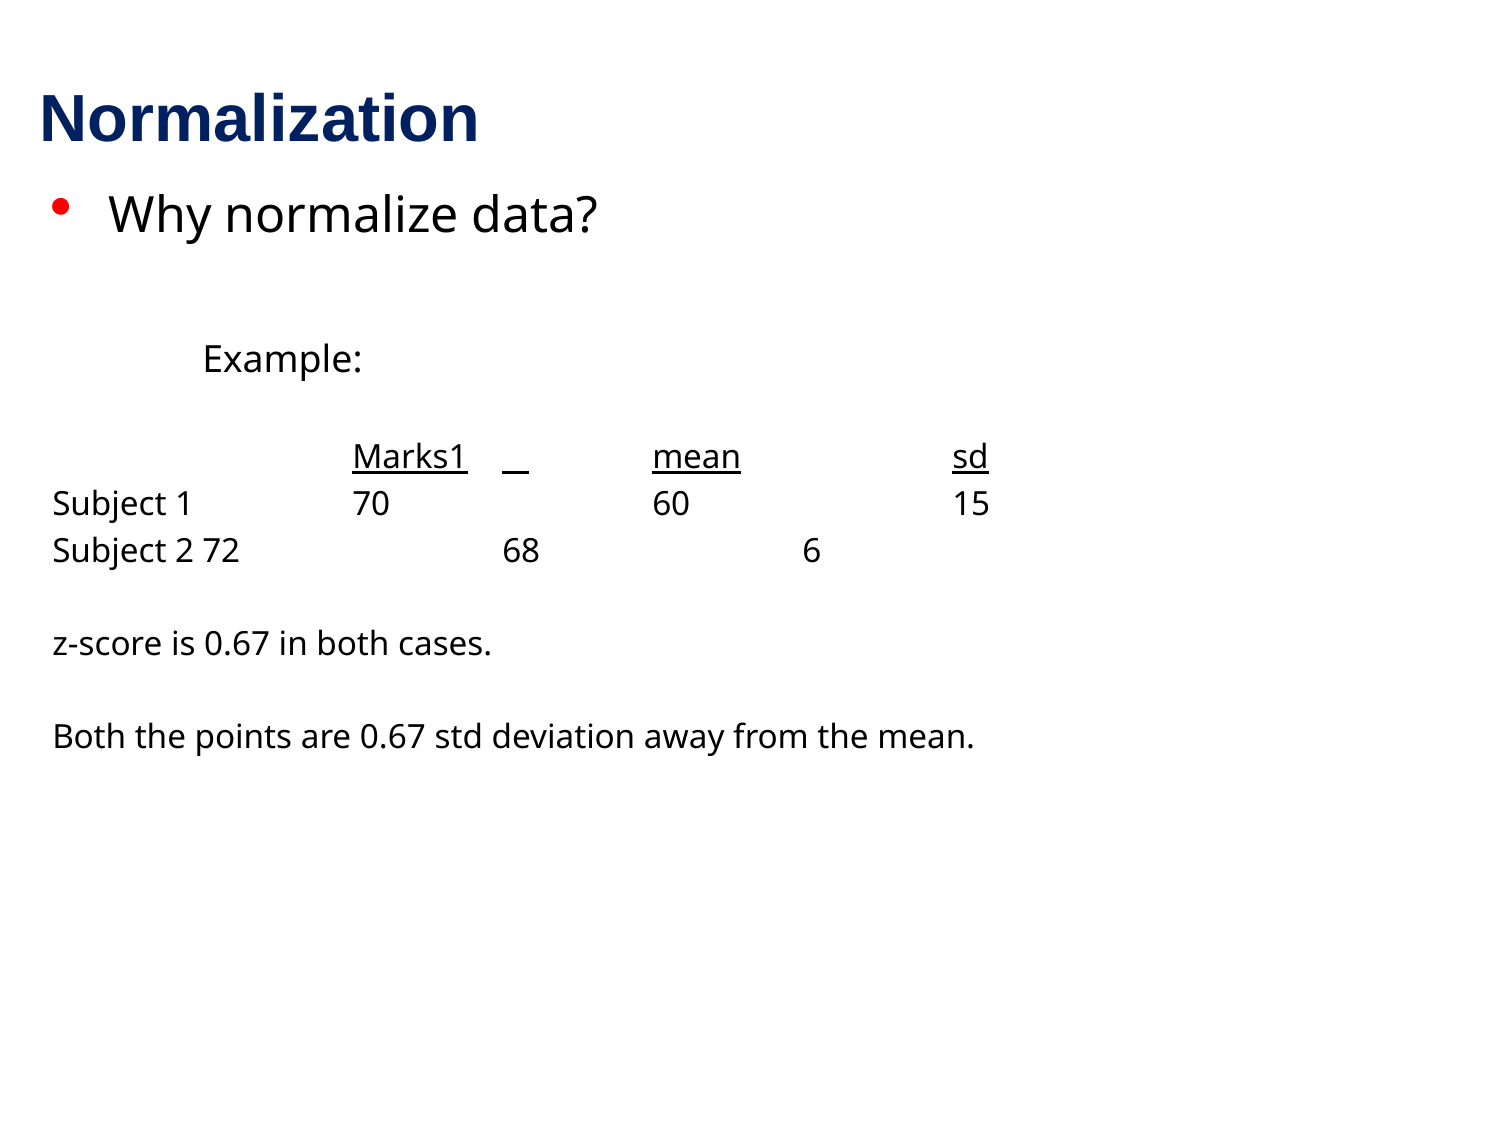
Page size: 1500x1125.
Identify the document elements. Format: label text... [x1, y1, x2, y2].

title Normalization [24, 24, 1096, 162]
list Why normalize data? Example: Marks1 mean sd Subject 1 70 60 15 Subject 2 72 68 6 z-score is 0.67 in both cases. Both the points are 0.67 std deviation away from the mean. [37, 174, 1379, 1087]
